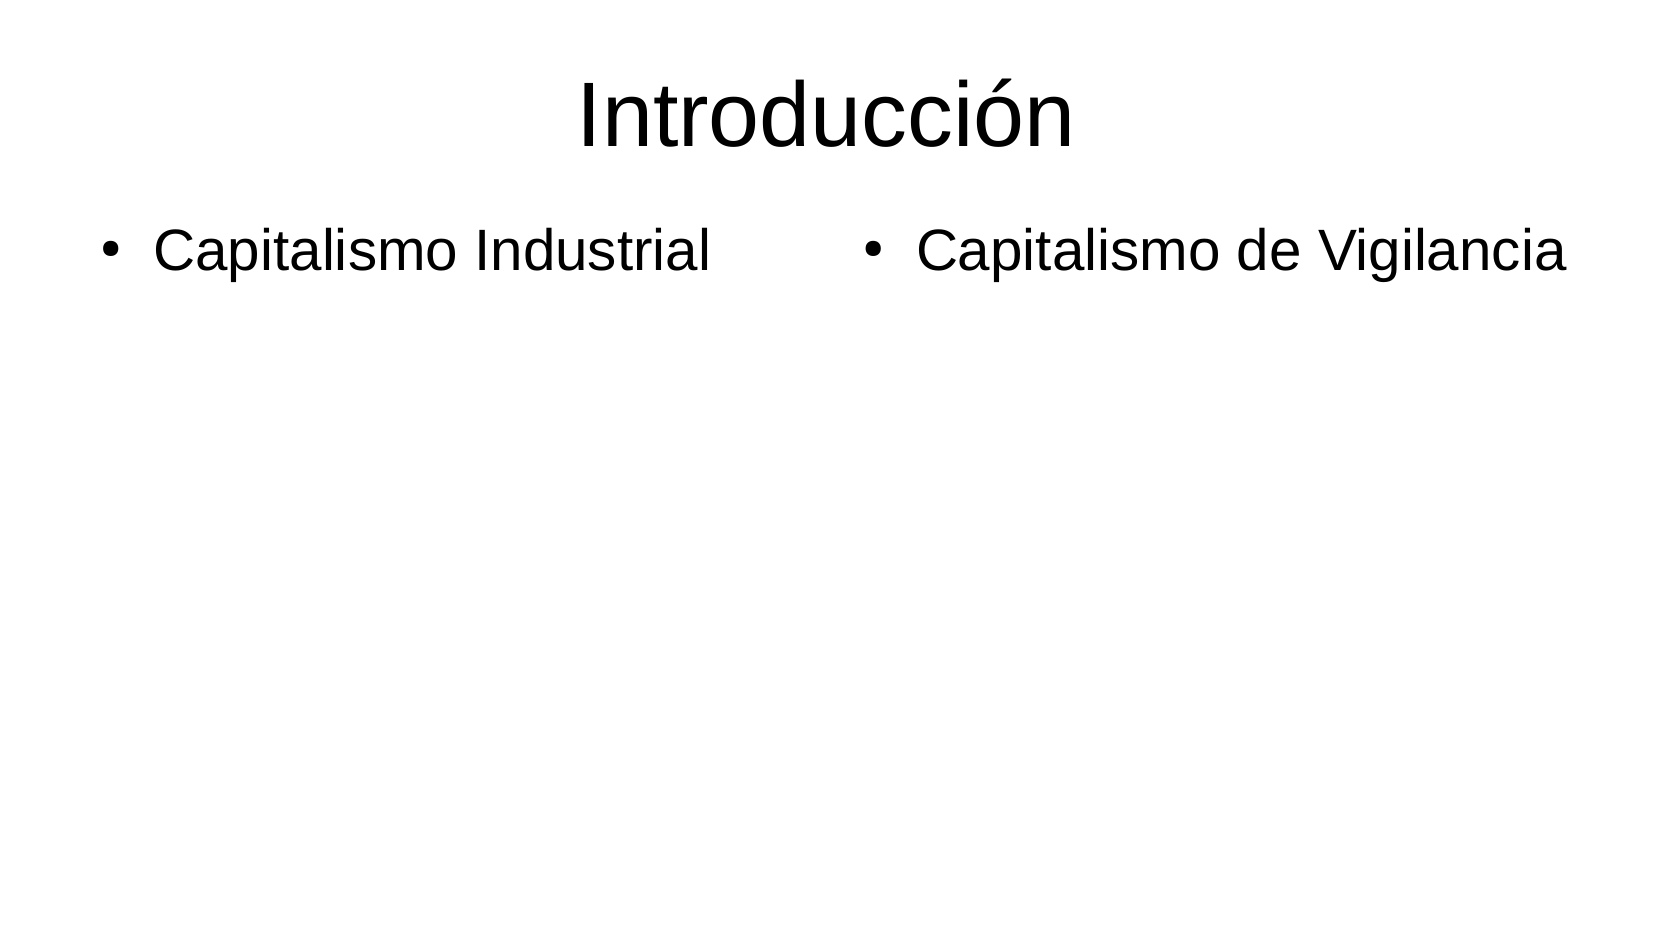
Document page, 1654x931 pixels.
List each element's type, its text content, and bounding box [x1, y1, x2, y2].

list Capitalismo de Vigilancia [845, 217, 1572, 758]
list Capitalismo Industrial [82, 217, 809, 758]
title Introducción [82, 37, 1571, 193]
